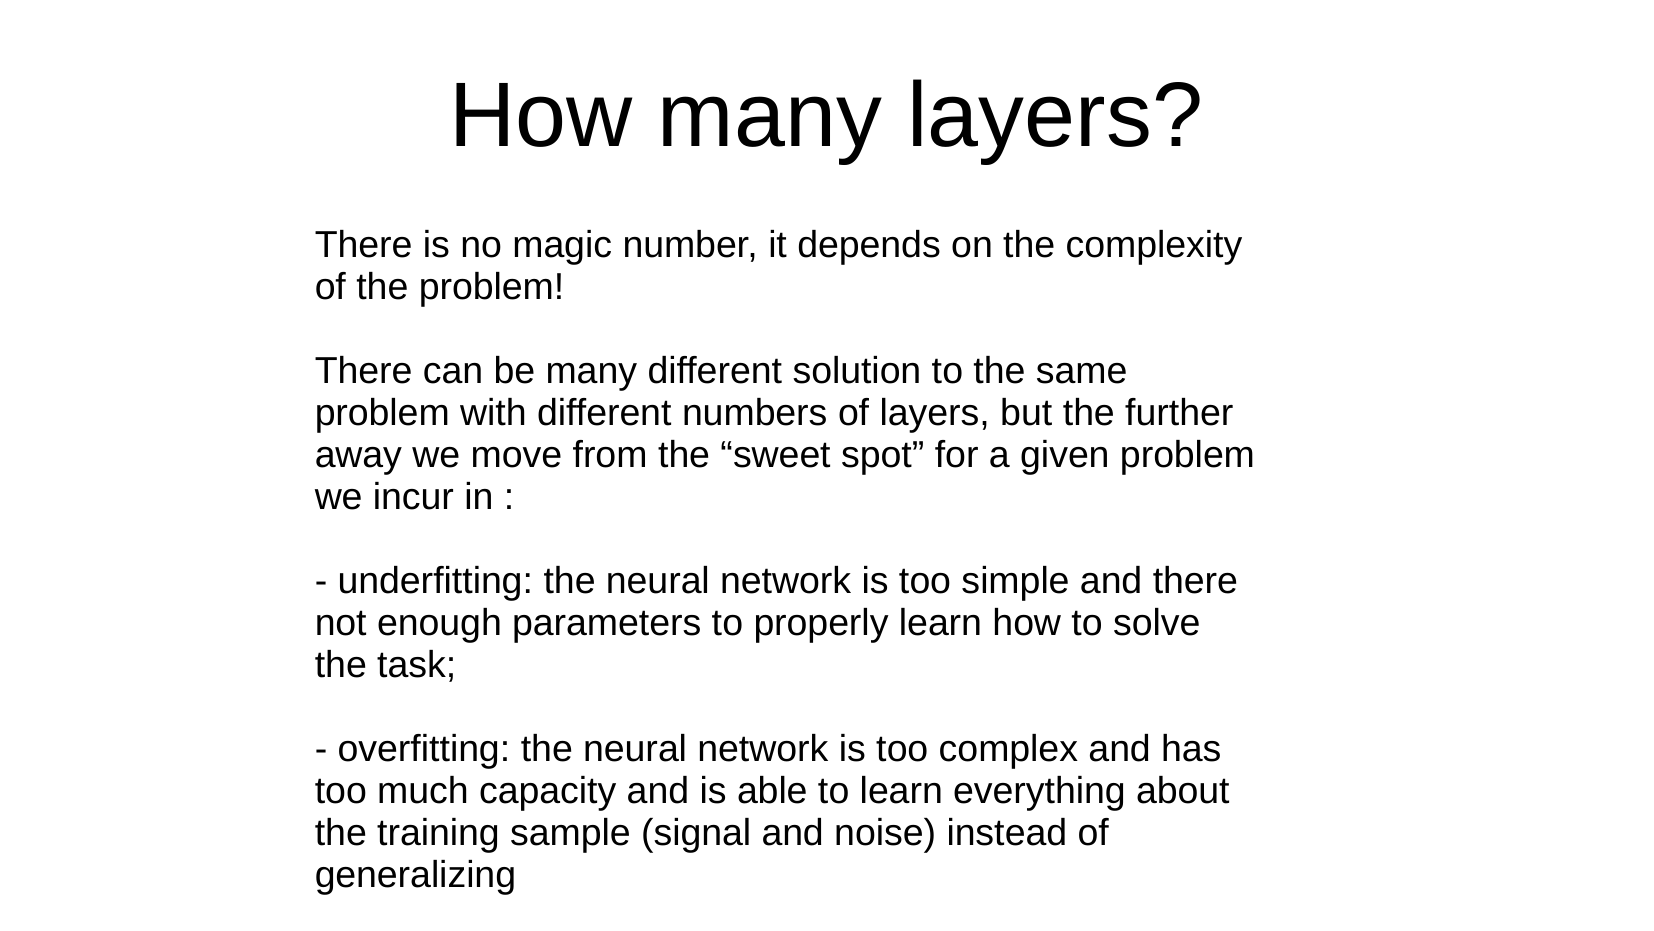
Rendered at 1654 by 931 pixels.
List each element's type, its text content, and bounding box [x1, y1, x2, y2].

text_box There is no magic number, it depends on the complexity of the problem! There can be many different solution to the same problem with different numbers of layers, but the further away we move from the “sweet spot” for a given problem we incur in : - underfitting: the neural network is too simple and there not enough parameters to properly learn how to solve the task; - overfitting: the neural network is too complex and has too much capacity and is able to learn everything about the training sample (signal and noise) instead of generalizing [300, 216, 1276, 931]
title How many layers? [82, 37, 1571, 193]
